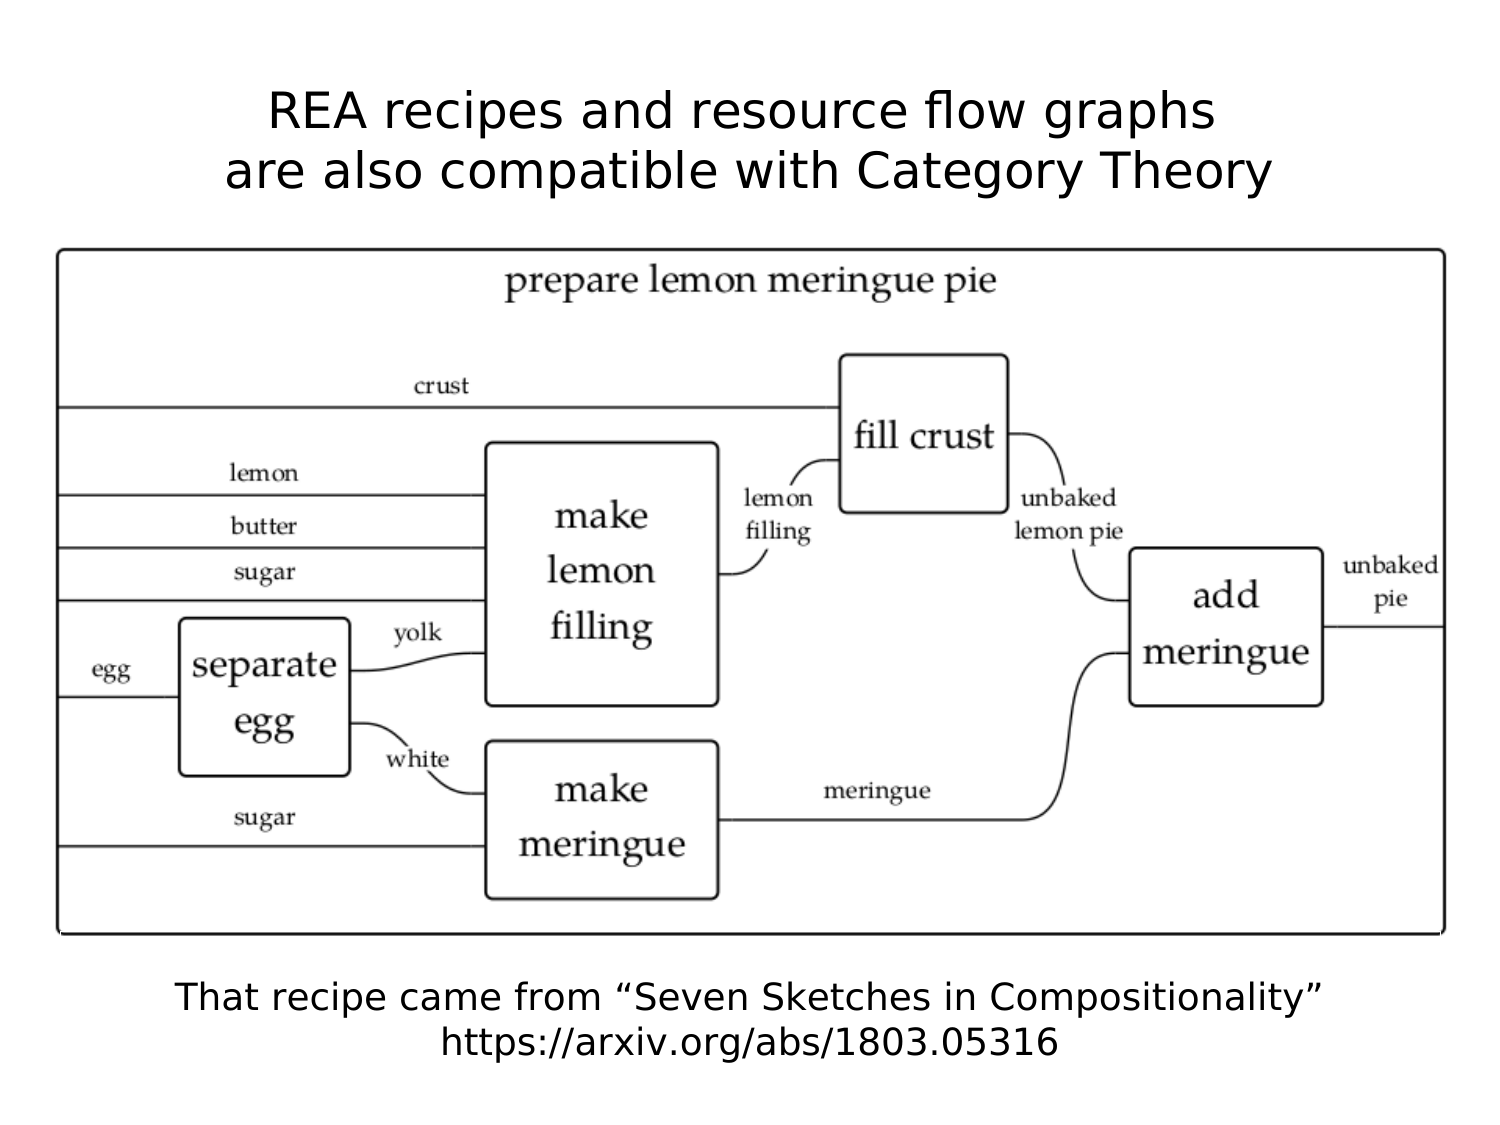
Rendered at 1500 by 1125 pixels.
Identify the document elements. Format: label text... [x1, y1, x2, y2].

text_box REA recipes and resource flow graphs are also compatible with Category Theory [60, 51, 1441, 225]
text_box That recipe came from “Seven Sketches in Compositionality” https://arxiv.org/abs/1803.05316 [60, 931, 1441, 1105]
picture [39, 217, 1476, 964]
